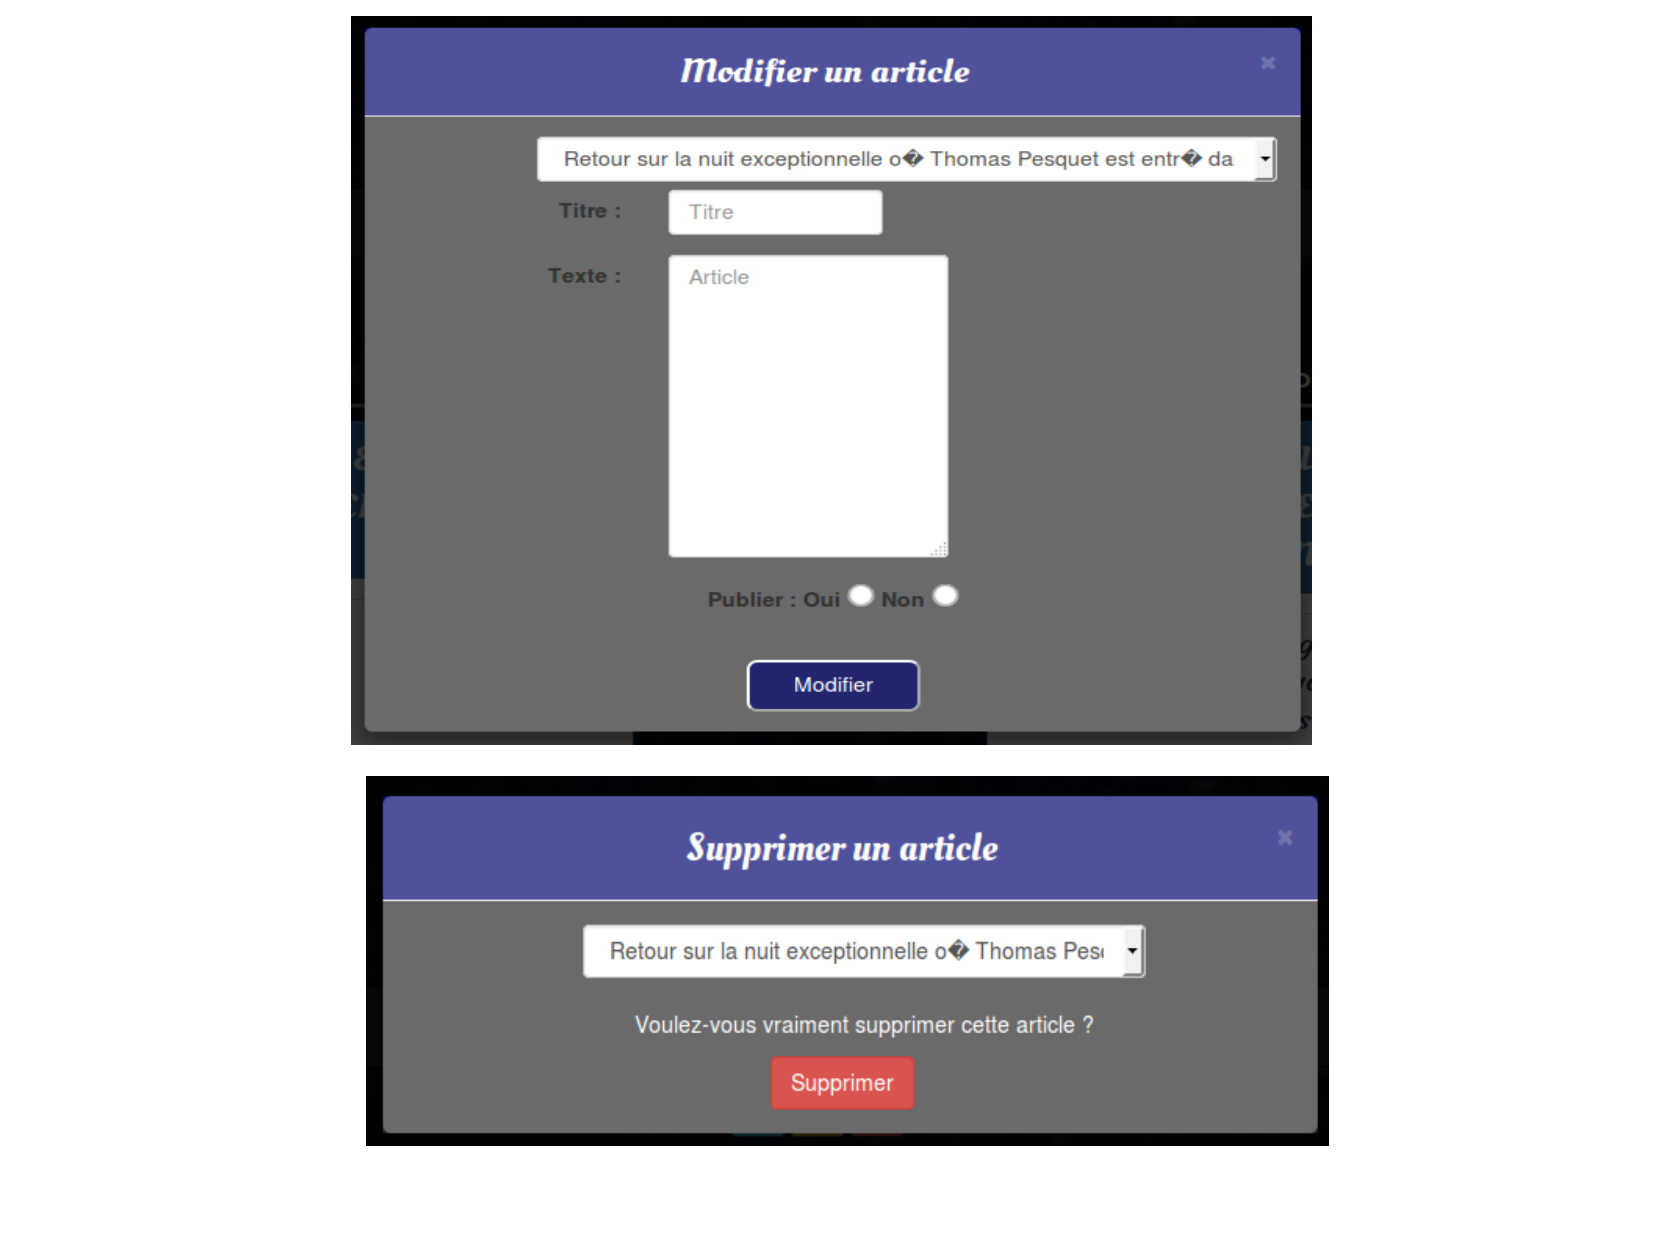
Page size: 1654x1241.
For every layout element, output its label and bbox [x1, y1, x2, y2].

picture [366, 776, 1329, 1146]
picture [351, 16, 1312, 745]
